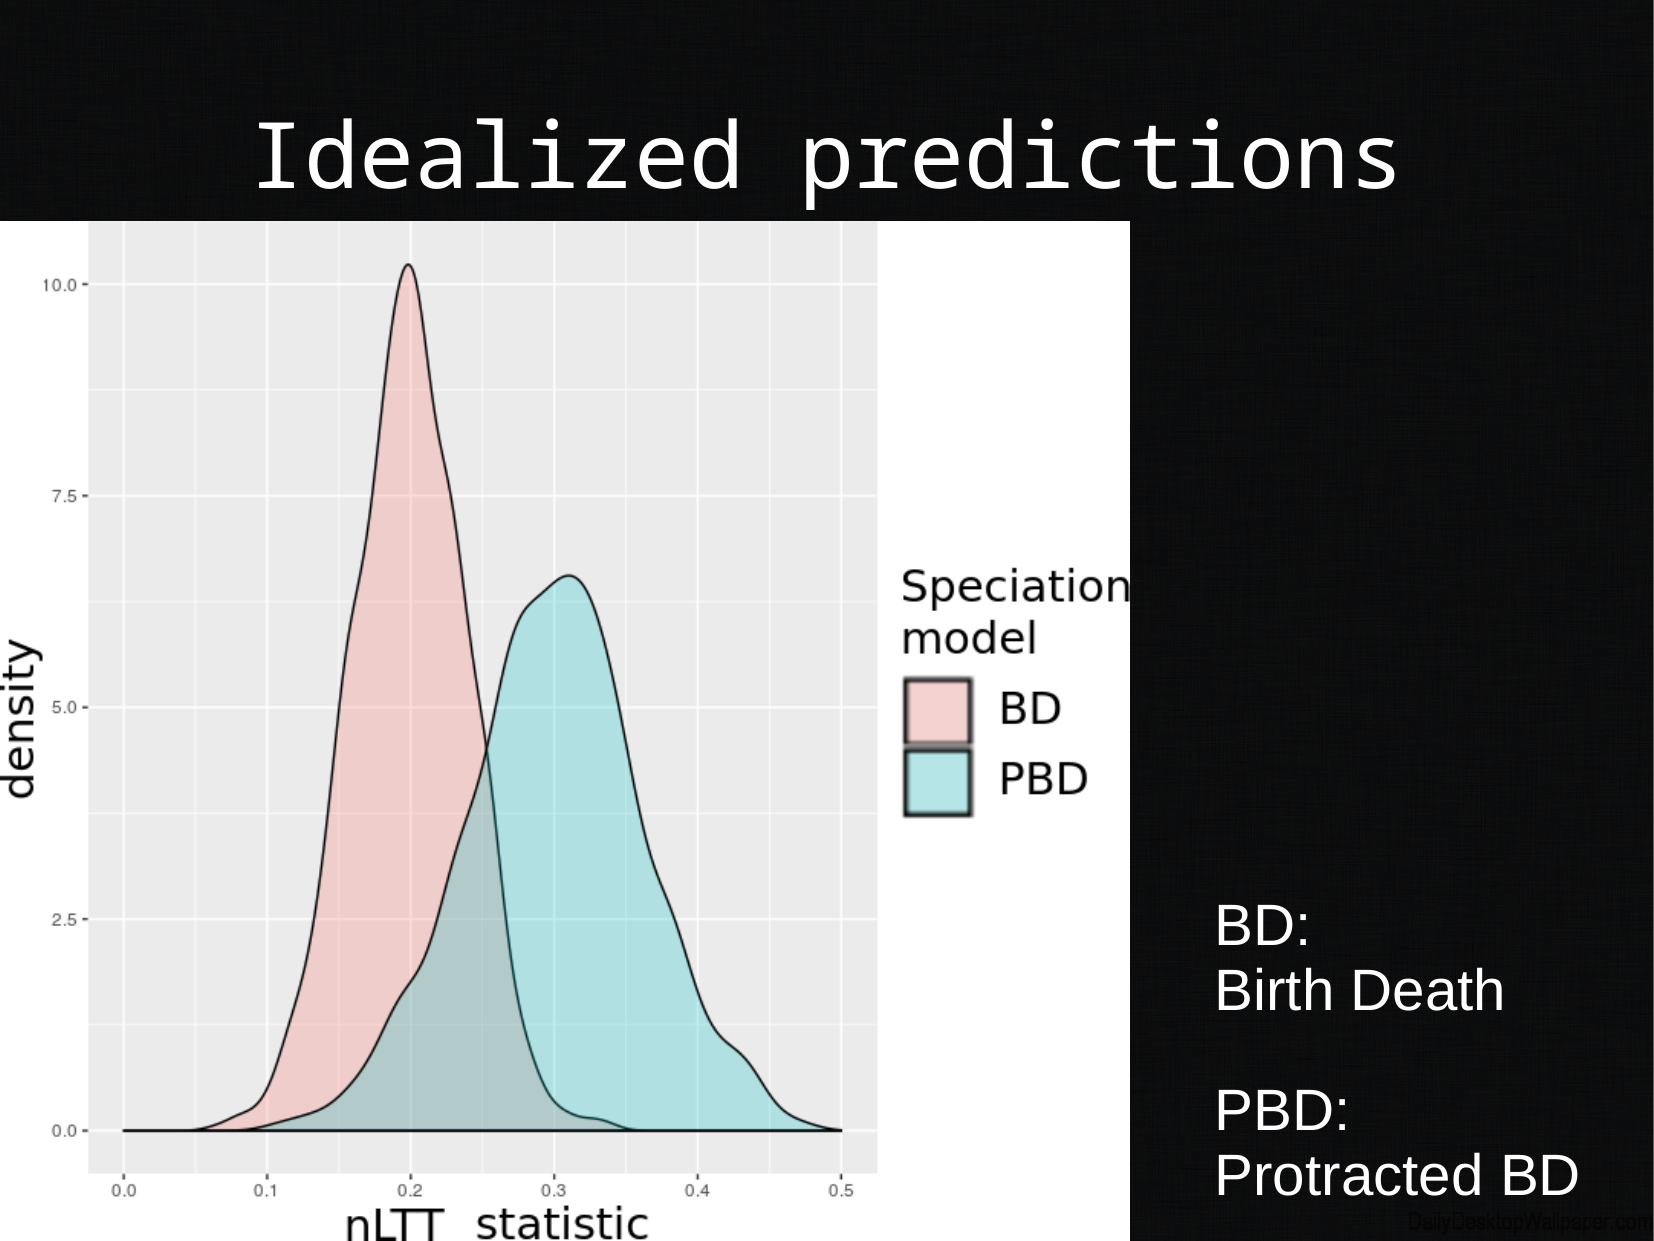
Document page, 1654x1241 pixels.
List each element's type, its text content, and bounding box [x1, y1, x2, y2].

title Idealized predictions [82, 49, 1571, 257]
text_box BD: Birth Death PBD: Protracted BD [1200, 885, 1636, 1231]
picture [0, 0, 1654, 1241]
